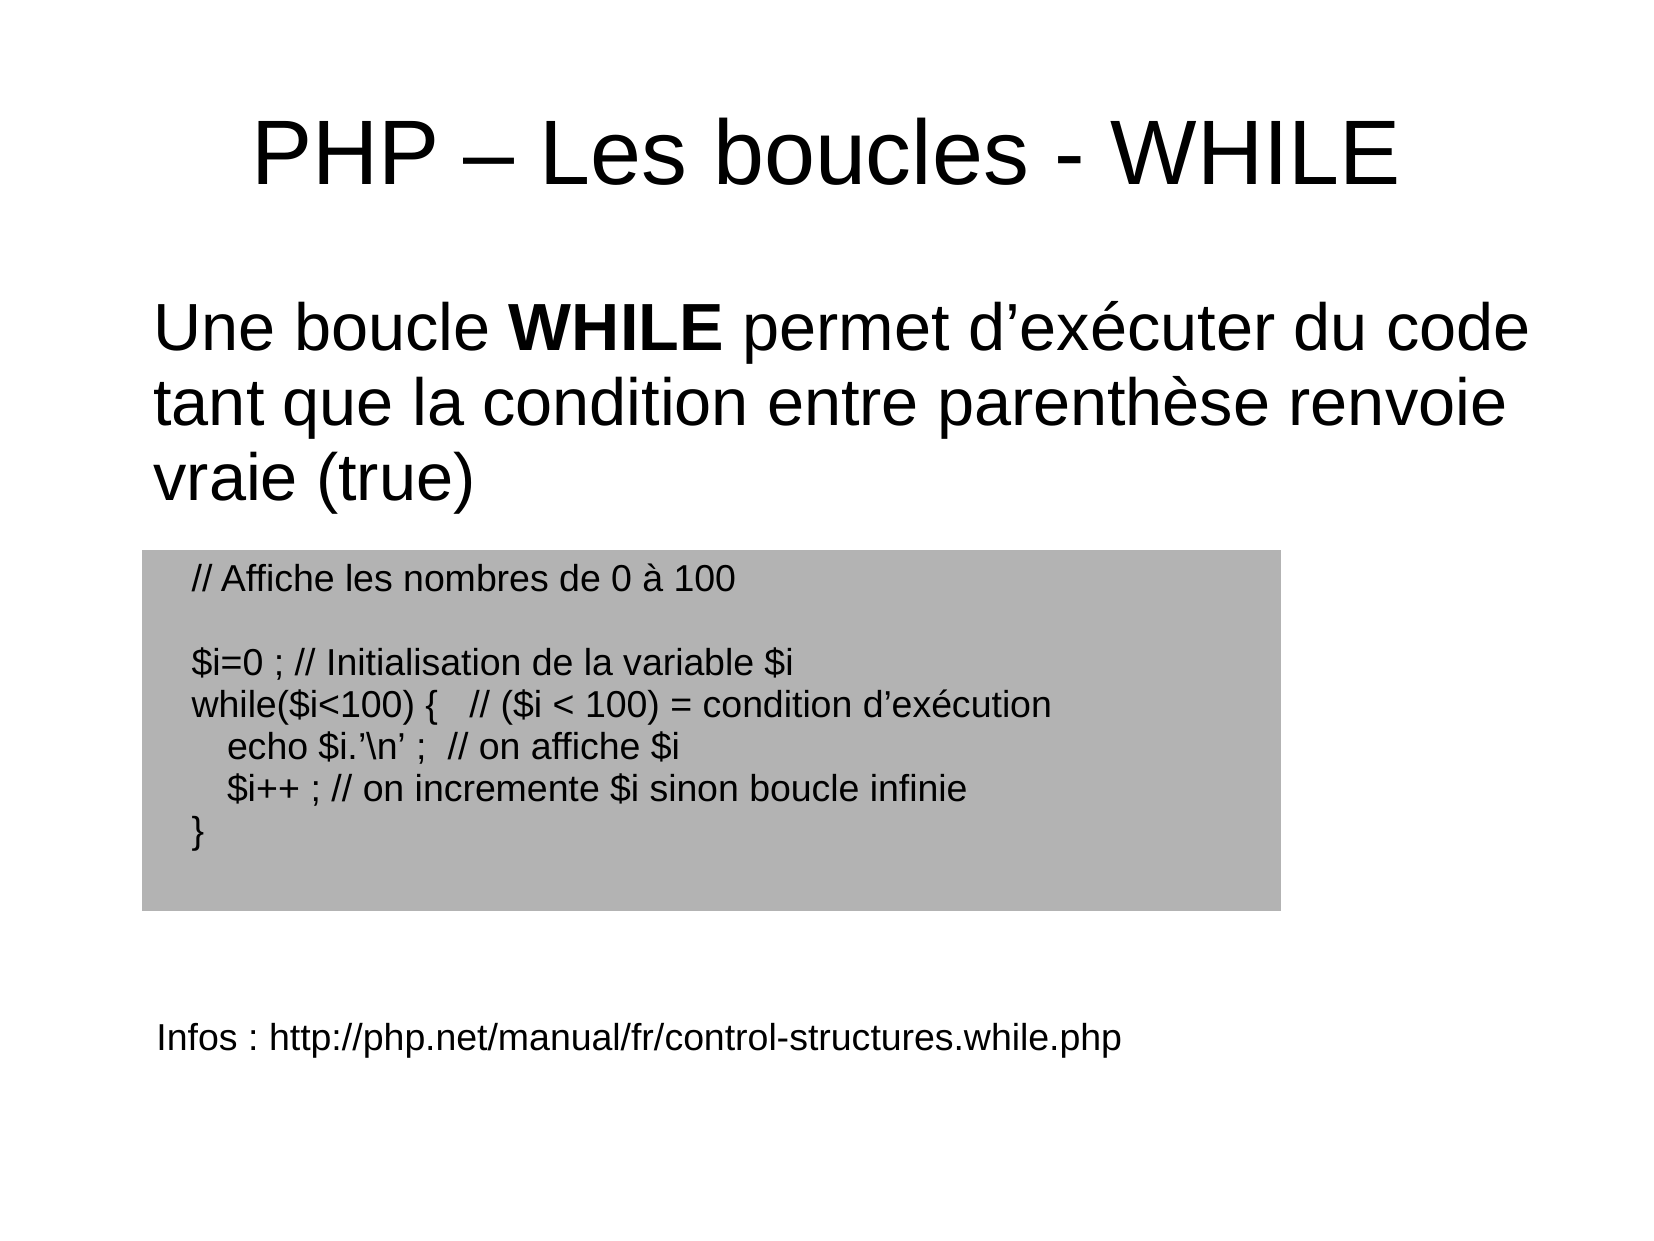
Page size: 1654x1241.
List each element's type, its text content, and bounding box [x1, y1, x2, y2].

list Une boucle WHILE permet d’exécuter du code tant que la condition entre parenthèse renvoie vraie (true) [82, 290, 1571, 1010]
text_box Infos : http://php.net/manual/fr/control-structures.while.php [141, 1009, 1512, 1067]
title PHP – Les boucles - WHILE [82, 49, 1571, 257]
table_header // Affiche les nombres de 0 à 100 $i=0 ; // Initialisation de la variable $i while($i<100) { // ($i < 100) = condition d’exécution echo $i.’\n’ ; // on affiche $i $i++ ; // on incremente $i sinon boucle infinie } [142, 550, 1281, 911]
